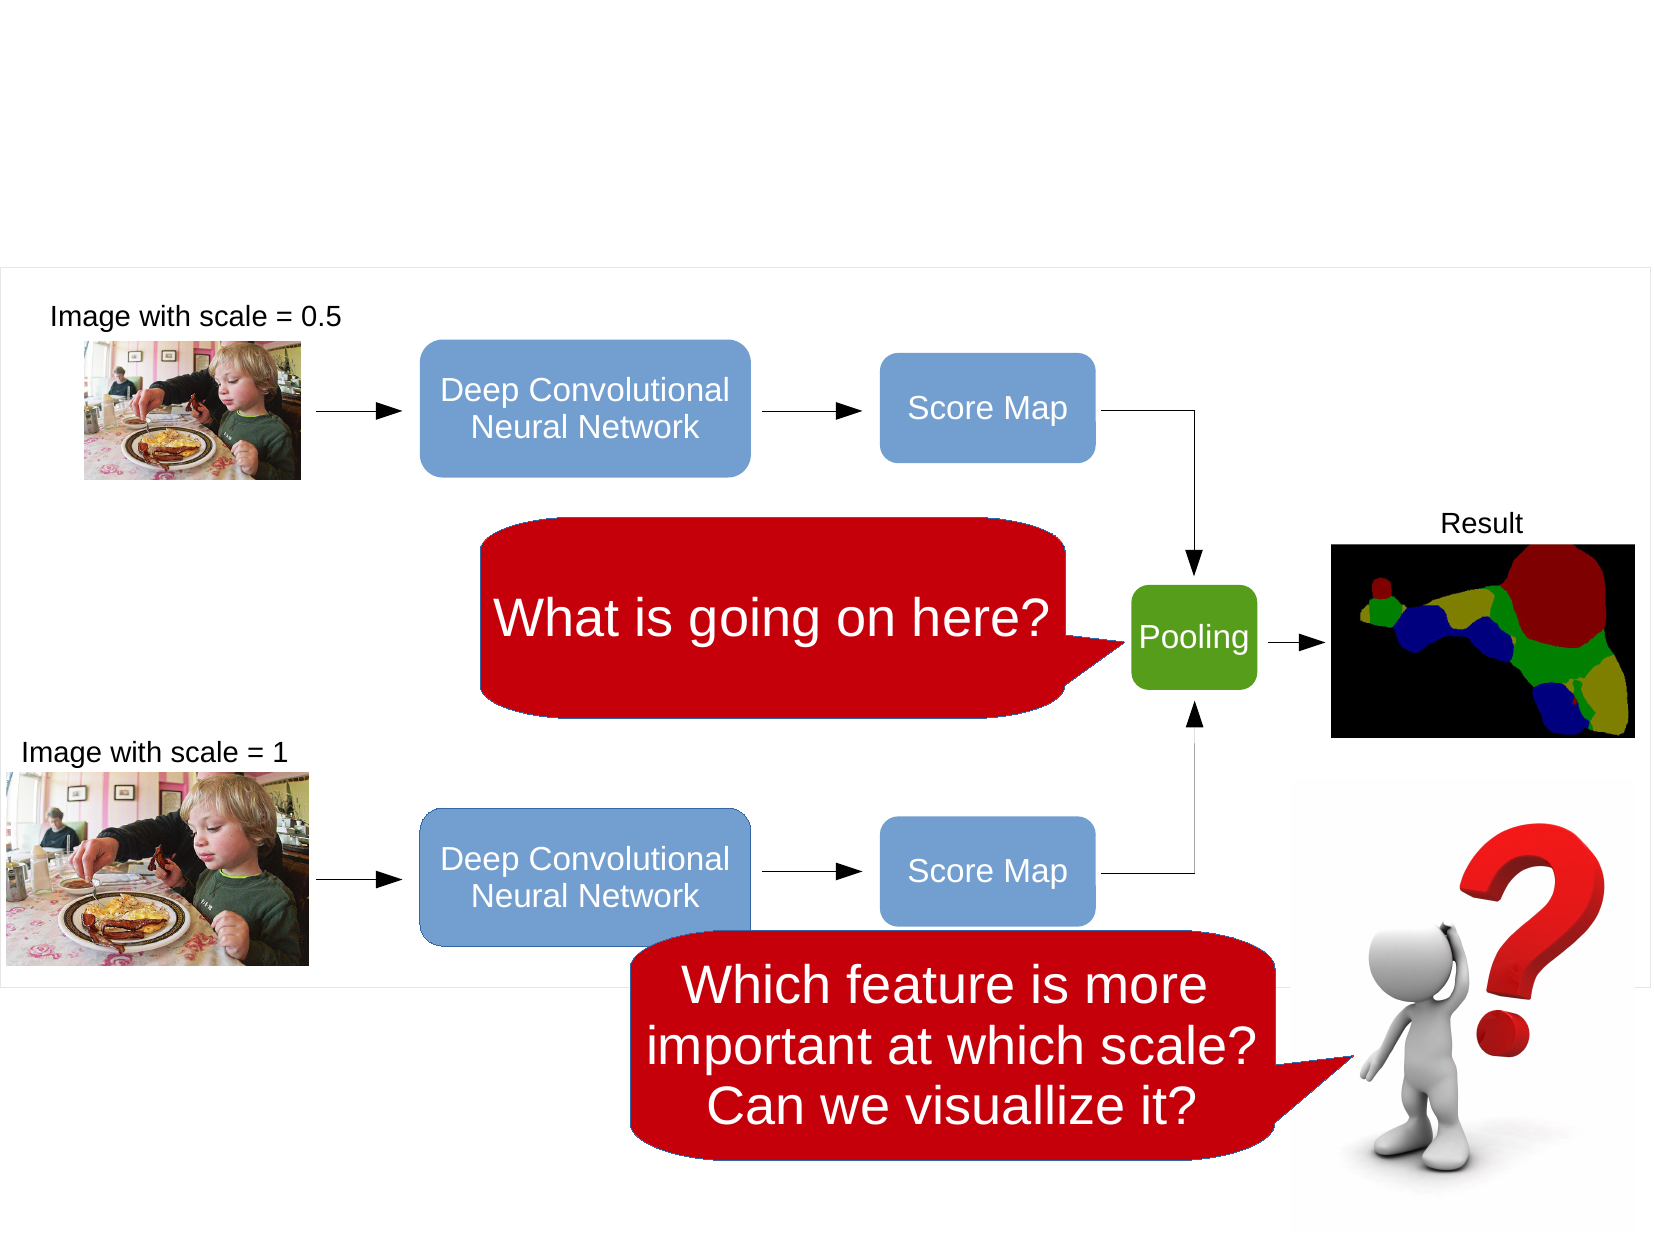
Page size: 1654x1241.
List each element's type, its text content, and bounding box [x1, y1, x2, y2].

picture [1331, 544, 1635, 738]
picture [84, 341, 301, 480]
text_box Deep Convolutional Neural Network [419, 339, 751, 478]
text_box Image with scale = 1 [1, 729, 319, 777]
text_box Score Map [879, 816, 1096, 927]
text_box Result [1361, 499, 1602, 548]
text_box Image with scale = 0.5 [31, 292, 361, 341]
text_box What is going on here? [480, 517, 1125, 719]
text_box Pooling [1131, 584, 1258, 690]
text_box Which feature is more important at which scale? Can we visuallize it? [630, 930, 1354, 1161]
picture [1290, 779, 1634, 1232]
text_box Deep Convolutional Neural Network [419, 808, 751, 947]
text_box Score Map [879, 352, 1096, 464]
picture [6, 772, 309, 966]
